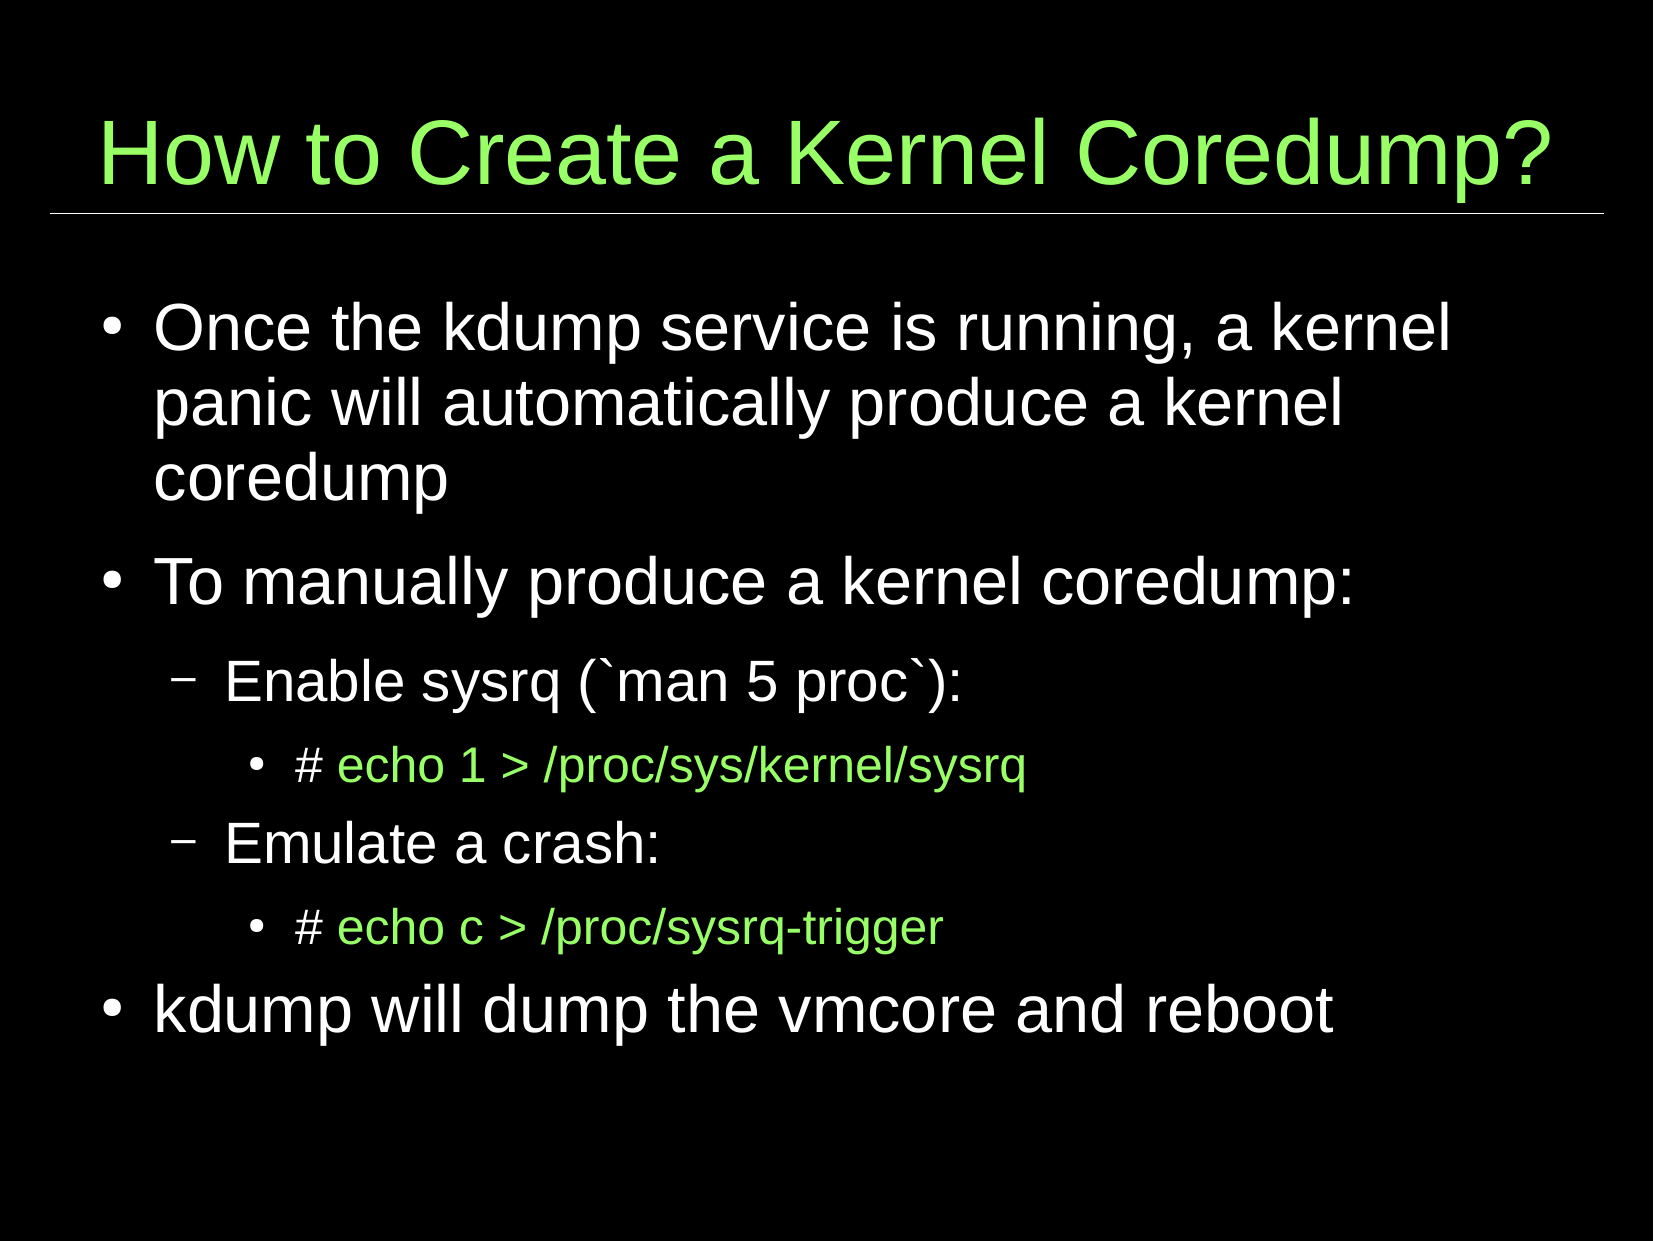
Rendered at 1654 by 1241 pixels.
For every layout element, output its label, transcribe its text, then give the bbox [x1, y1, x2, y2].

title How to Create a Kernel Coredump? [82, 49, 1571, 257]
list Once the kdump service is running, a kernel panic will automatically produce a kernel coredump To manually produce a kernel coredump: Enable sysrq (`man 5 proc`): # echo 1 > /proc/sys/kernel/sysrq Emulate a crash: # echo c > /proc/sysrq-trigger kdump will dump the vmcore and reboot [82, 290, 1571, 1111]
